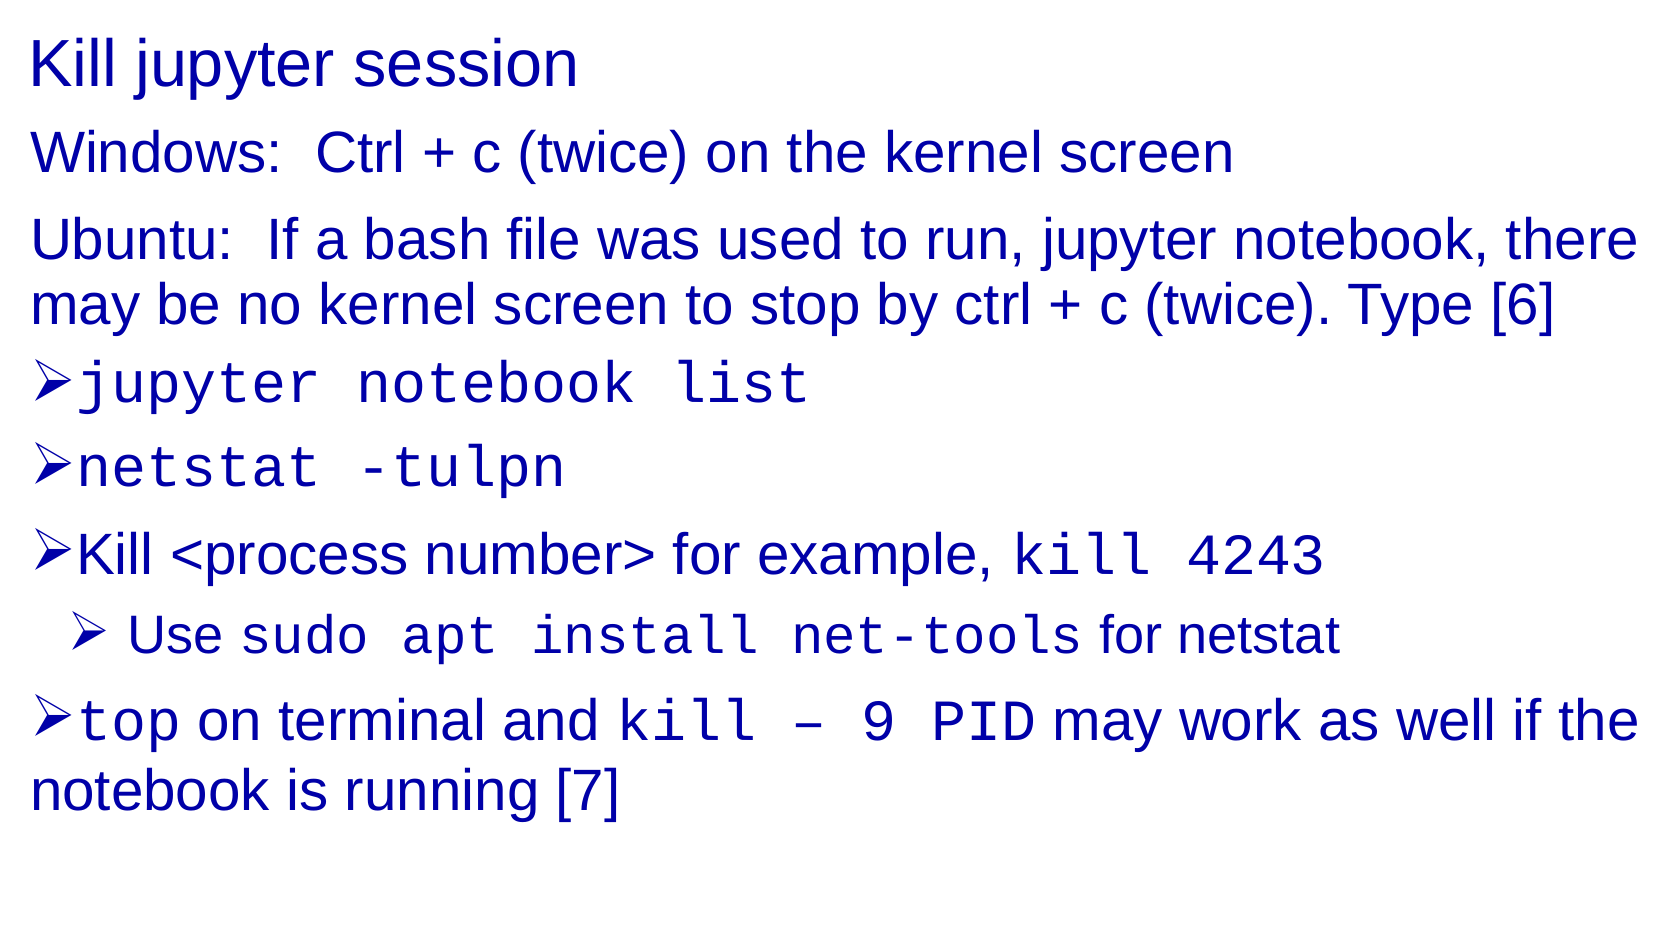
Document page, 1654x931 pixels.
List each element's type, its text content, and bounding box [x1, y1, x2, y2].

list Windows: Ctrl + c (twice) on the kernel screen Ubuntu: If a bash file was used to run, jupyter notebook, there may be no kernel screen to stop by ctrl + c (twice). Type [6] jupyter notebook list netstat -tulpn Kill <process number> for example, kill 4243 Use sudo apt install net-tools for netstat top on terminal and kill – 9 PID may work as well if the notebook is running [7] [30, 120, 1645, 916]
title Kill jupyter session [28, 21, 1626, 106]
